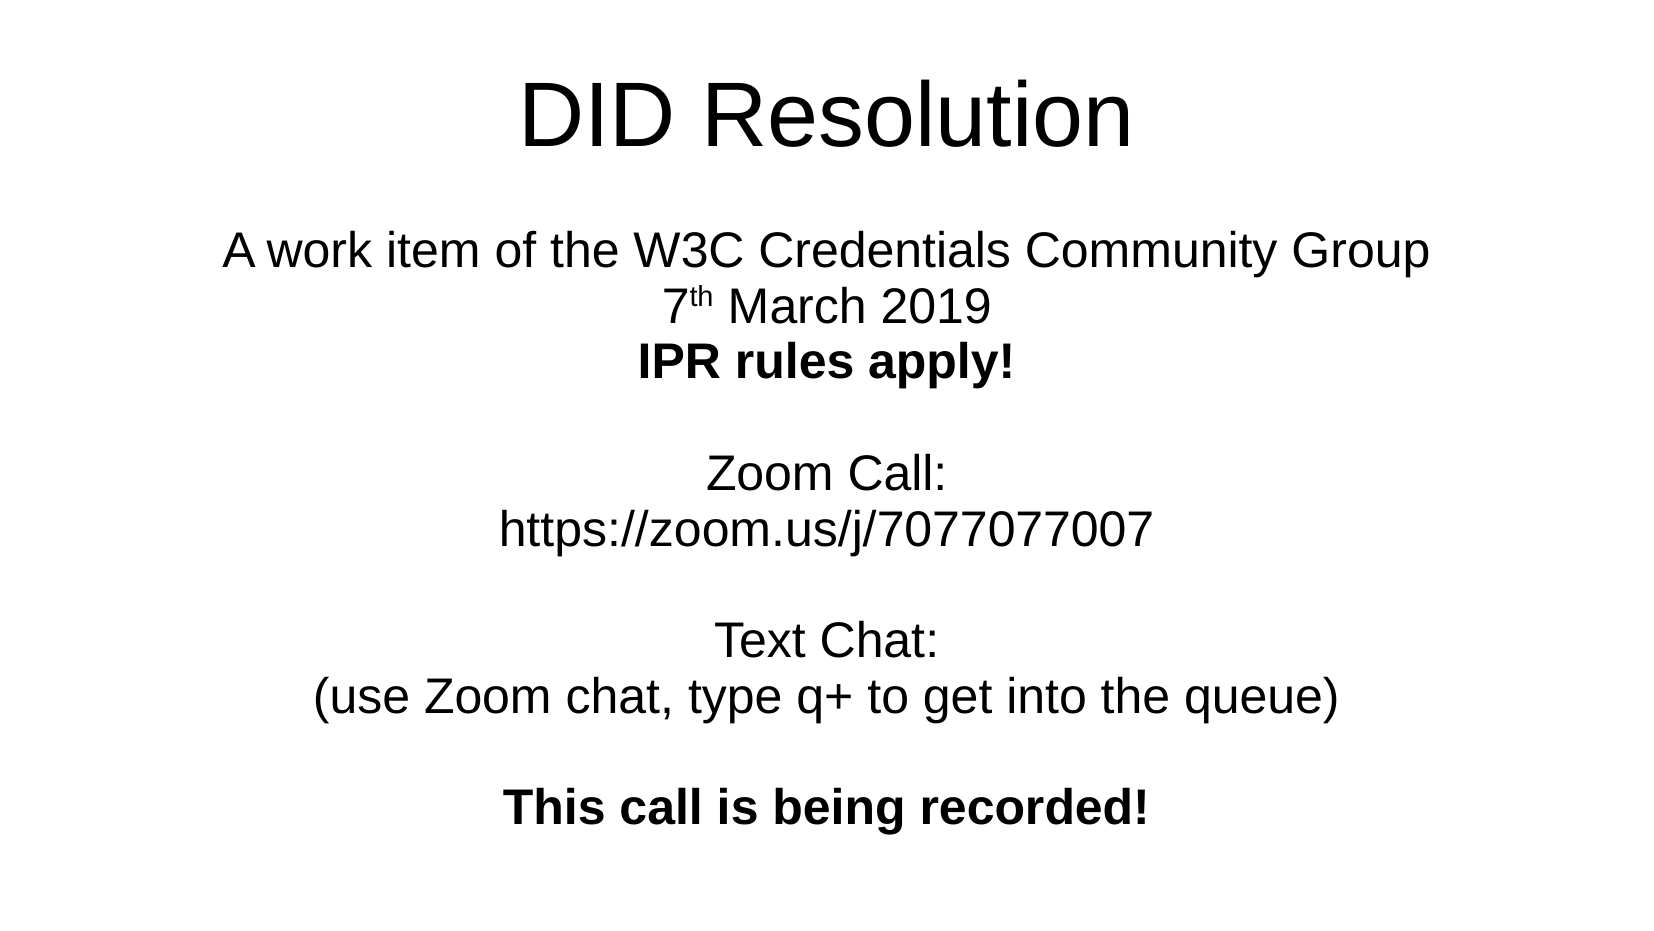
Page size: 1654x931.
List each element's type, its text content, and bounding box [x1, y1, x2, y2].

title DID Resolution [82, 37, 1571, 193]
subtitle A work item of the W3C Credentials Community Group 7th March 2019 IPR rules apply! Zoom Call: https://zoom.us/j/7077077007 Text Chat: (use Zoom chat, type q+ to get into the queue) This call is being recorded! [82, 193, 1571, 865]
